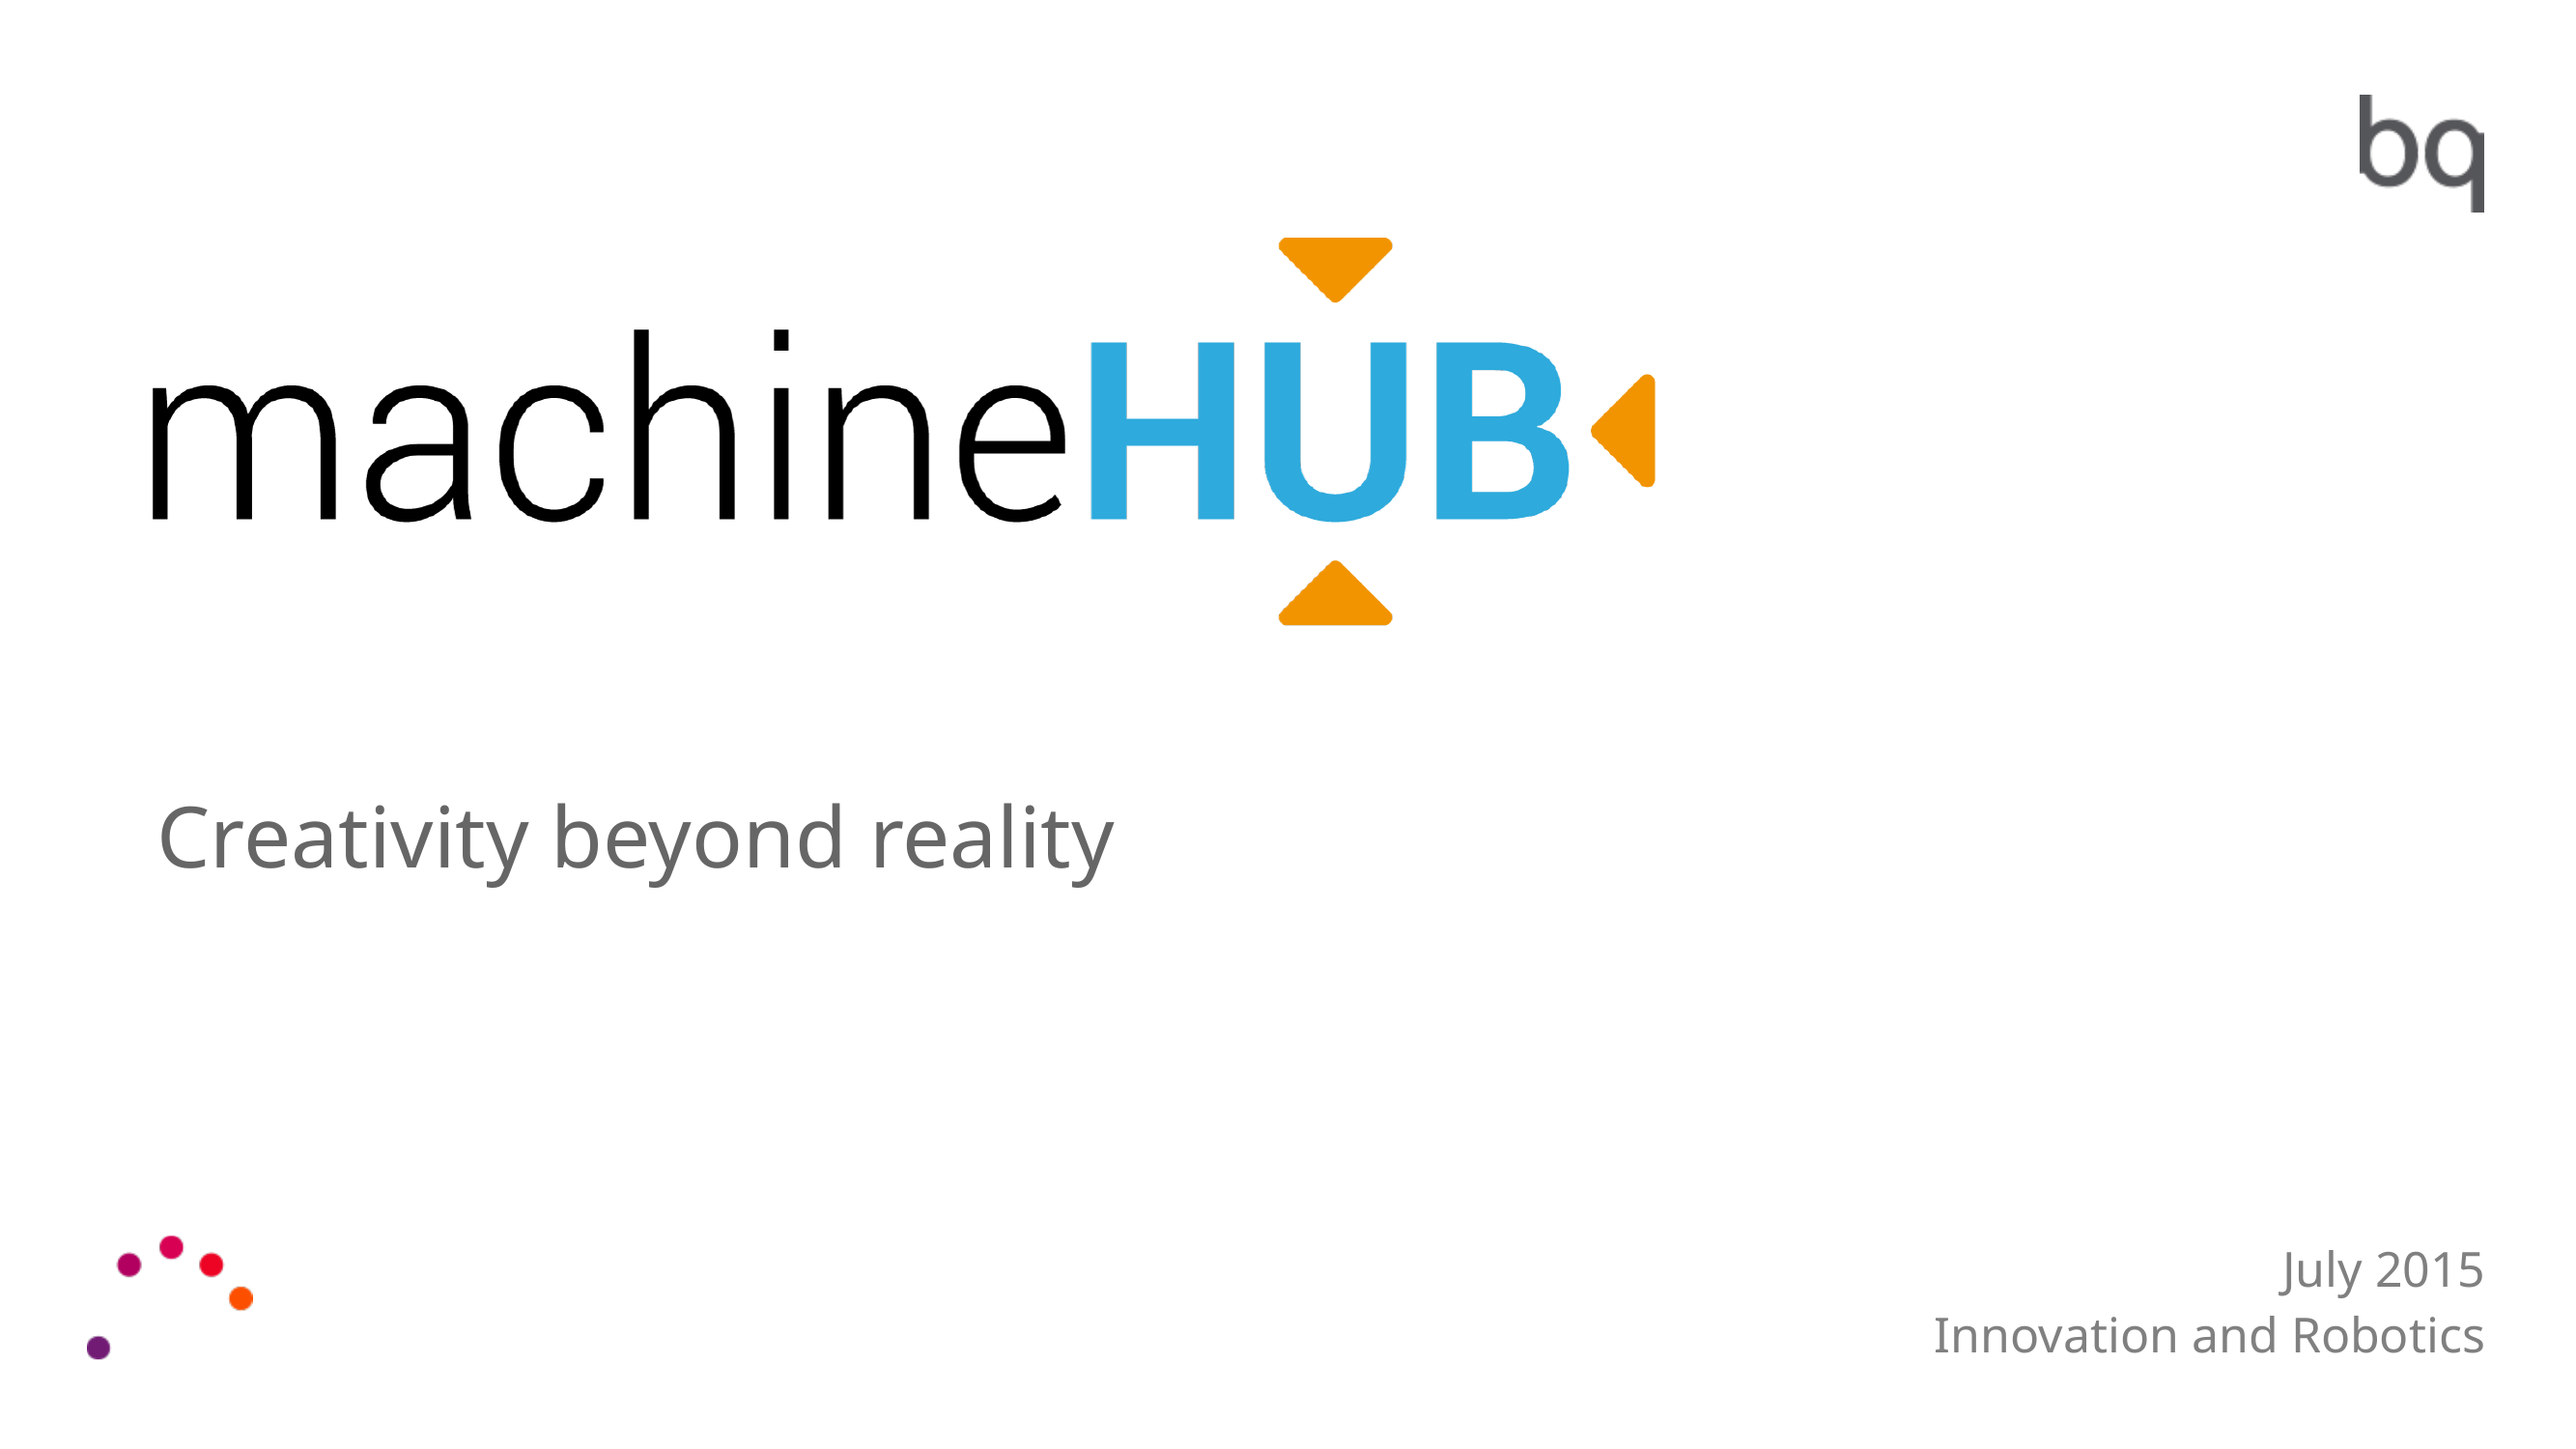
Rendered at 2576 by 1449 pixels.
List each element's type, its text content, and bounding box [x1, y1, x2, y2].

picture [87, 1221, 253, 1378]
text_box Creativity beyond reality [142, 770, 1809, 897]
picture [2360, 95, 2484, 213]
picture [101, 201, 1701, 650]
text_box July 2015 Innovation and Robotics [1919, 1228, 2479, 1372]
